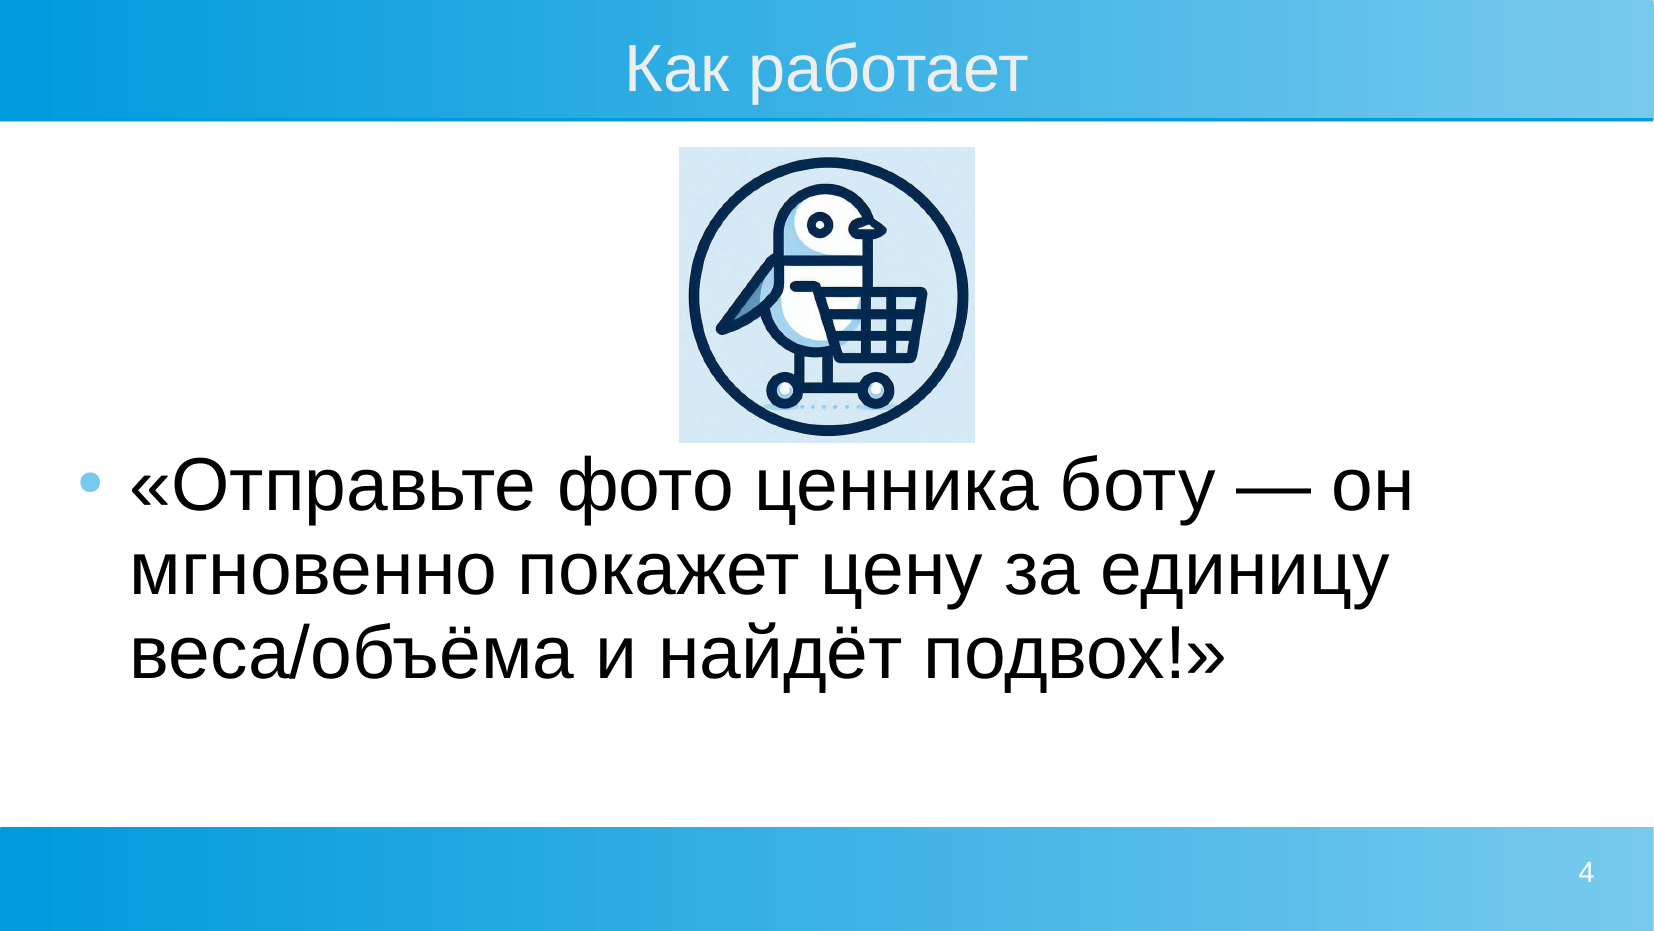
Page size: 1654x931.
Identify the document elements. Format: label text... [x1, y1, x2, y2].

title Как работает [59, 29, 1595, 108]
picture [679, 147, 975, 443]
list «Отправьте фото ценника боту — он мгновенно покажет цену за единицу веса/объёма и найдёт подвох!» [59, 442, 1595, 931]
